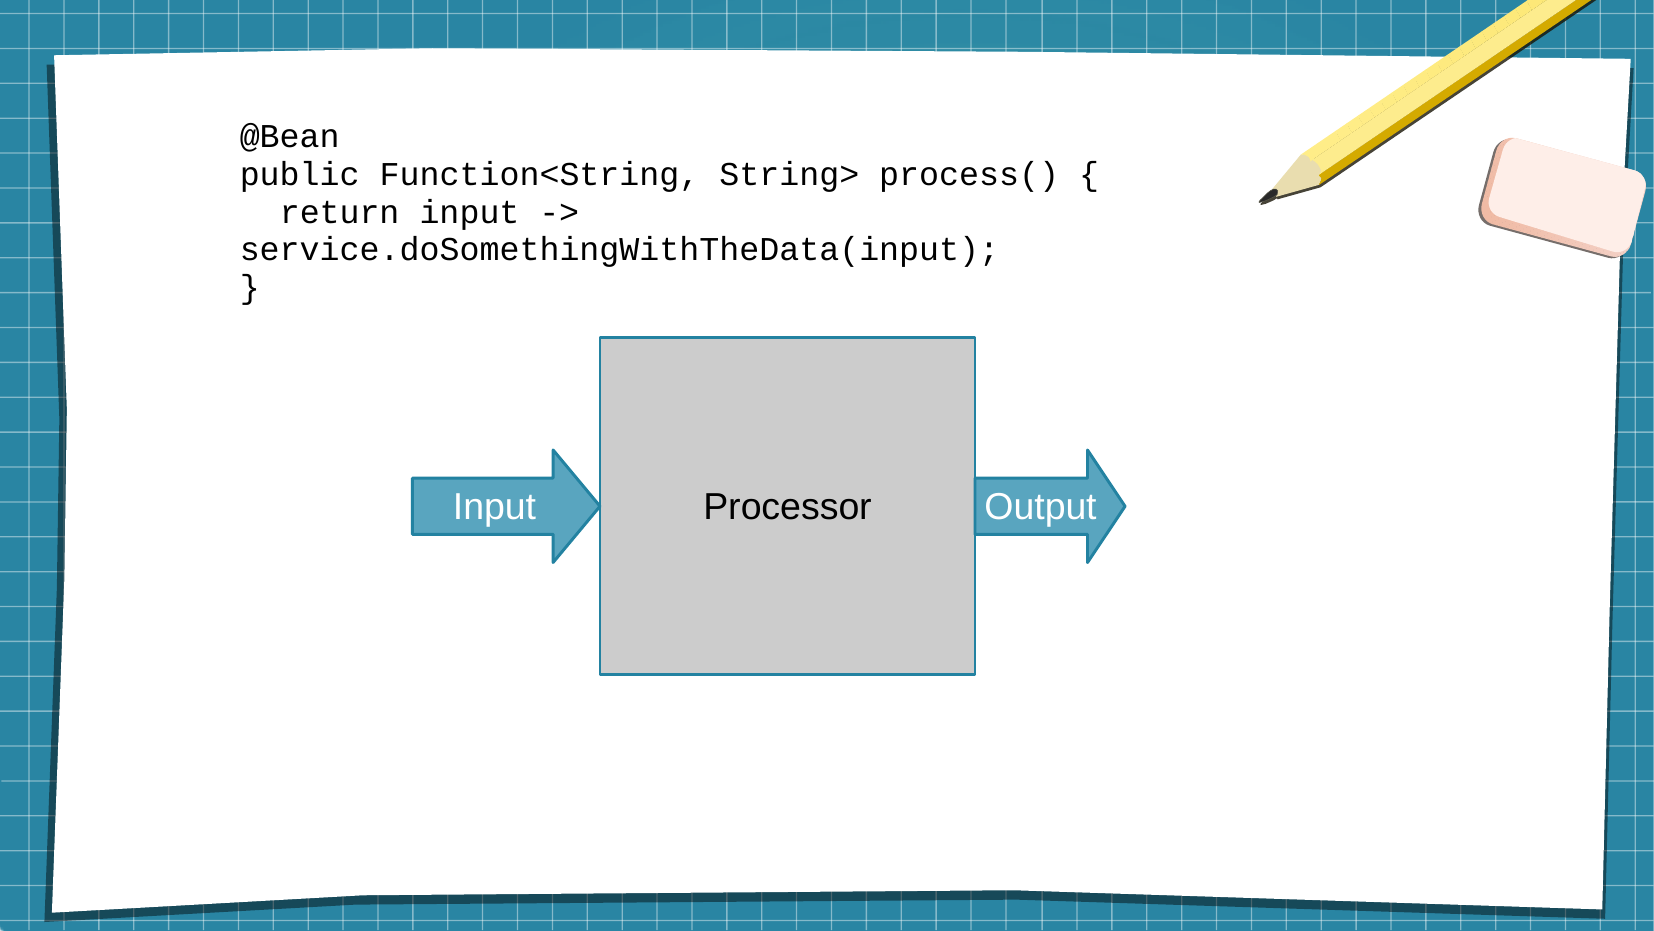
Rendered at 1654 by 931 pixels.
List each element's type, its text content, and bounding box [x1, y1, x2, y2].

text_box Output [975, 450, 1126, 563]
text_box Processor [600, 337, 976, 675]
text_box @Bean public Function<String, String> process() { return input -> service.doSomethingWithTheData(input); } [225, 112, 1351, 317]
text_box Input [412, 449, 601, 563]
